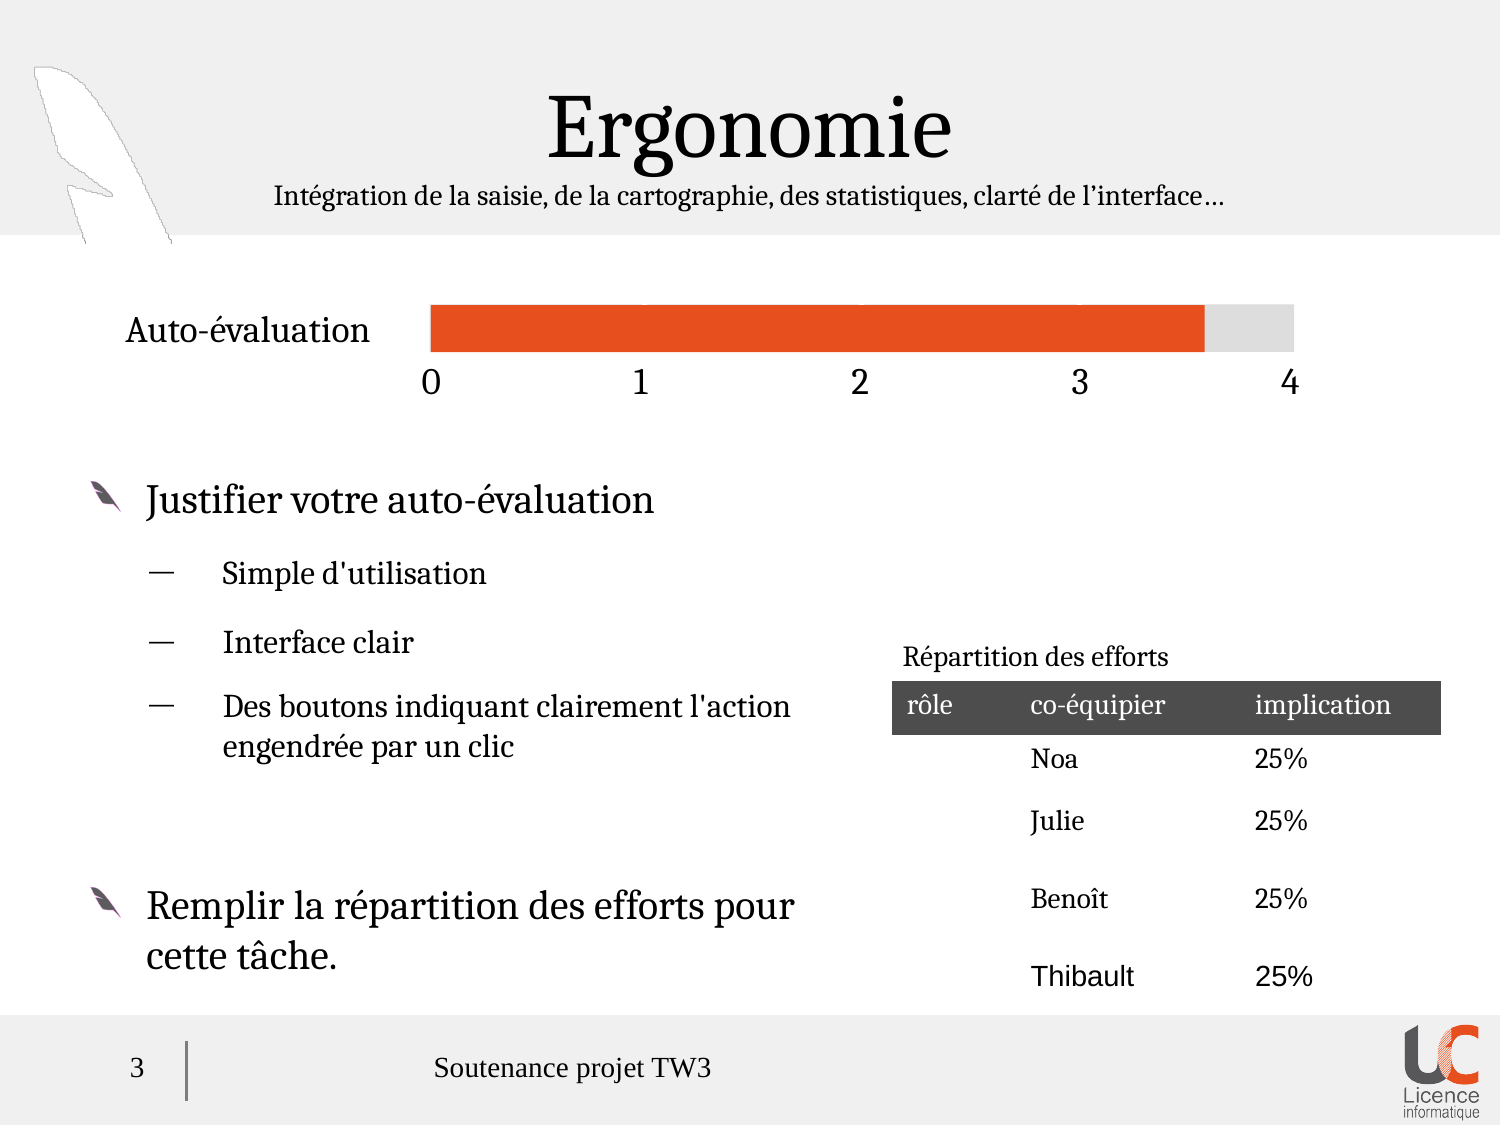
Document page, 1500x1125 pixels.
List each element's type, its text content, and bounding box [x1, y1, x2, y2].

table_cell Benoît [1016, 875, 1240, 953]
slide_number <numéro> [29, 1041, 160, 1101]
title Ergonomie Intégration de la saisie, de la cartographie, des statistiques, clarté de l’interface… [75, 45, 1425, 233]
table_cell 25% [1240, 953, 1441, 1031]
table_header rôle [892, 681, 1016, 735]
table_header implication [1240, 681, 1441, 735]
table_cell [892, 735, 1016, 797]
table_cell 25% [1240, 735, 1441, 797]
table_header co-équipier [1016, 681, 1240, 735]
picture [29, 63, 187, 244]
picture [1398, 1020, 1484, 1122]
table_cell 25% [1240, 875, 1441, 953]
footer Soutenance projet TW3 [206, 1041, 939, 1101]
table_cell [892, 953, 1016, 1031]
table_cell [892, 875, 1016, 953]
table_cell [892, 797, 1016, 875]
table_cell Noa [1016, 735, 1240, 797]
table_cell Thibault [1016, 953, 1240, 1031]
text_box Répartition des efforts [888, 630, 1185, 680]
table_cell 25% [1240, 797, 1441, 875]
list Justifier votre auto-évaluation Simple d'utilisation Interface clair Des boutons indiquant clairement l'action engendrée par un clic Remplir la répartition des efforts pour cette tâche. [75, 444, 868, 1005]
table_cell Julie [1016, 797, 1240, 875]
text_box [430, 305, 1205, 353]
